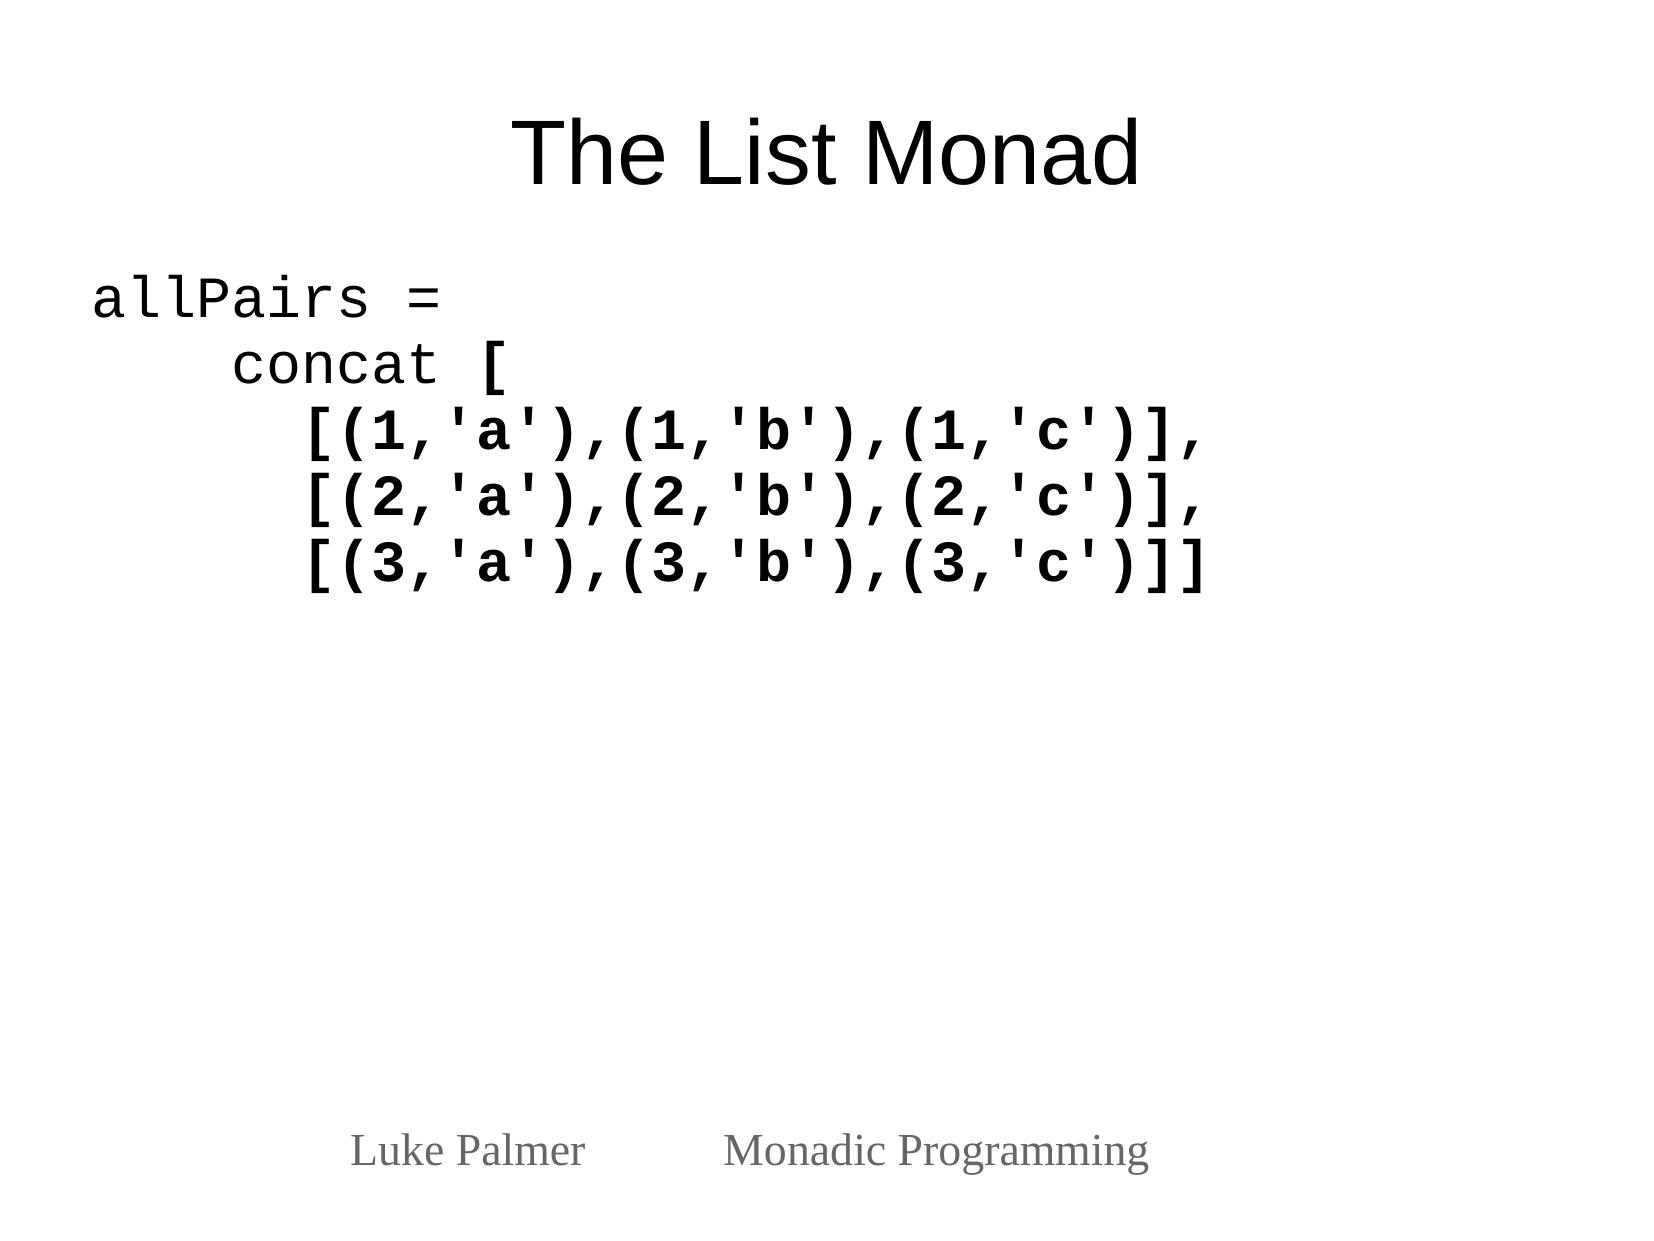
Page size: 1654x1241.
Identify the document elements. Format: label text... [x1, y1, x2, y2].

title The List Monad [82, 49, 1571, 257]
text_box allPairs = concat [ [(1,'a'),(1,'b'),(1,'c')], [(2,'a'),(2,'b'),(2,'c')], [(3,'a'),(3,'b'),(3,'c')]] [75, 260, 1651, 609]
